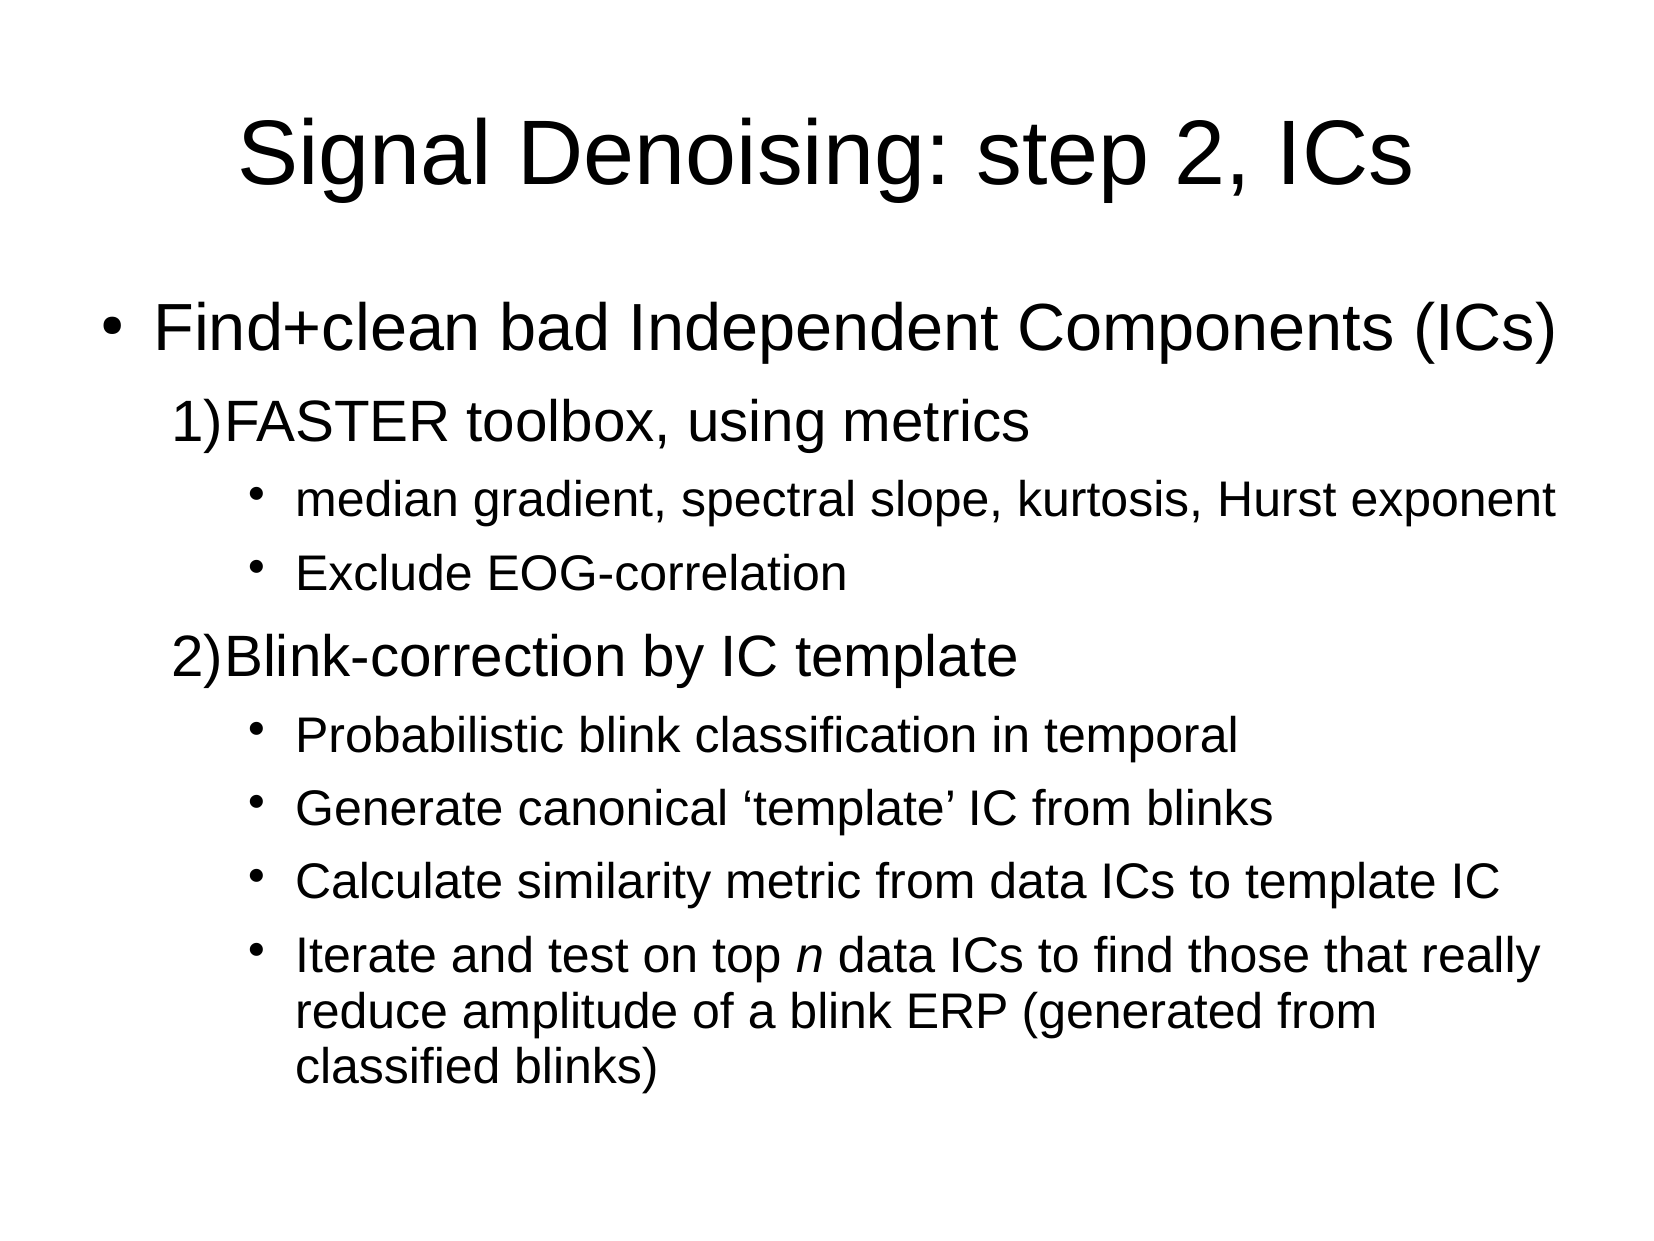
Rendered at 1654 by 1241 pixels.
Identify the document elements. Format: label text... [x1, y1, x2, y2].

list Find+clean bad Independent Components (ICs) FASTER toolbox, using metrics median gradient, spectral slope, kurtosis, Hurst exponent Exclude EOG-correlation Blink-correction by IC template Probabilistic blink classification in temporal Generate canonical ‘template’ IC from blinks Calculate similarity metric from data ICs to template IC Iterate and test on top n data ICs to find those that really reduce amplitude of a blink ERP (generated from classified blinks) [82, 290, 1571, 1241]
title Signal Denoising: step 2, ICs [82, 49, 1571, 257]
